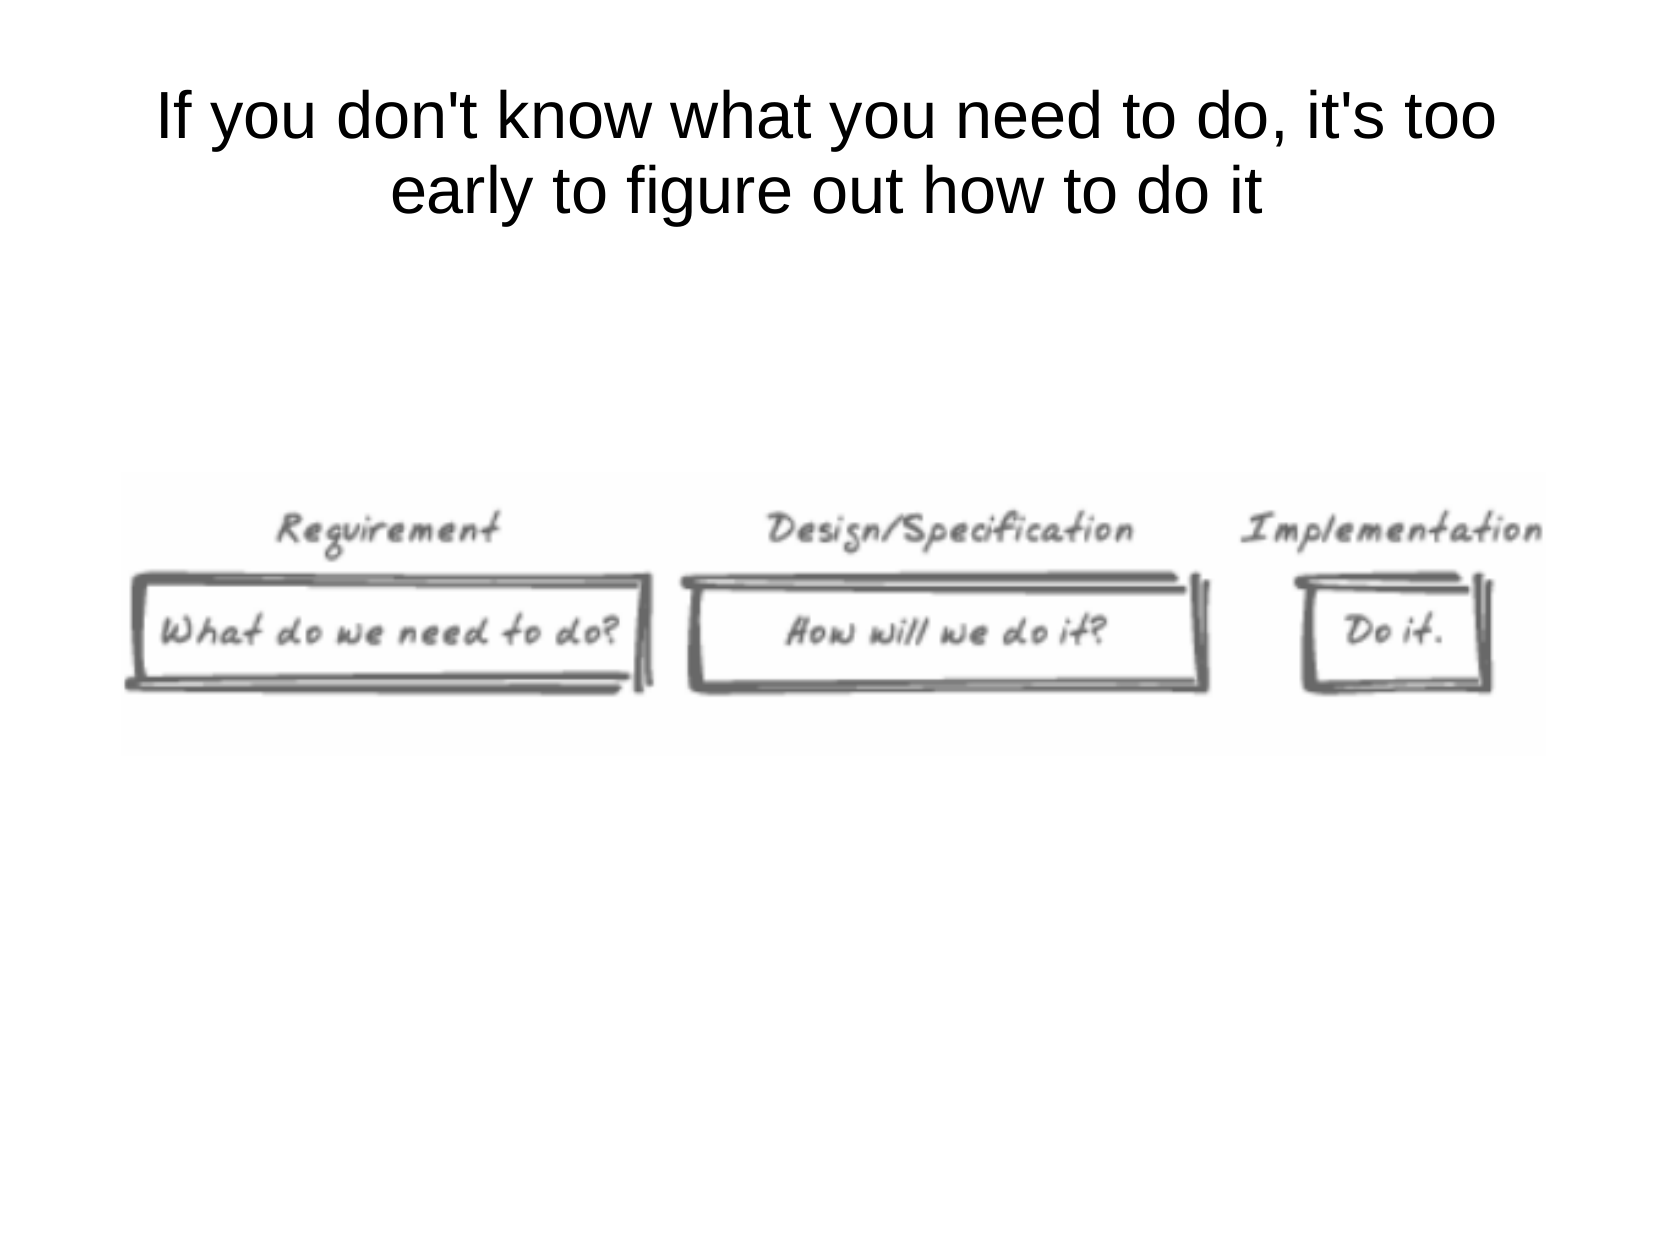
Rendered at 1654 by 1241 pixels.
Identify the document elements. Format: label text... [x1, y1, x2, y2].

title If you don't know what you need to do, it's too early to figure out how to do it [82, 49, 1571, 257]
picture [79, 472, 1582, 756]
